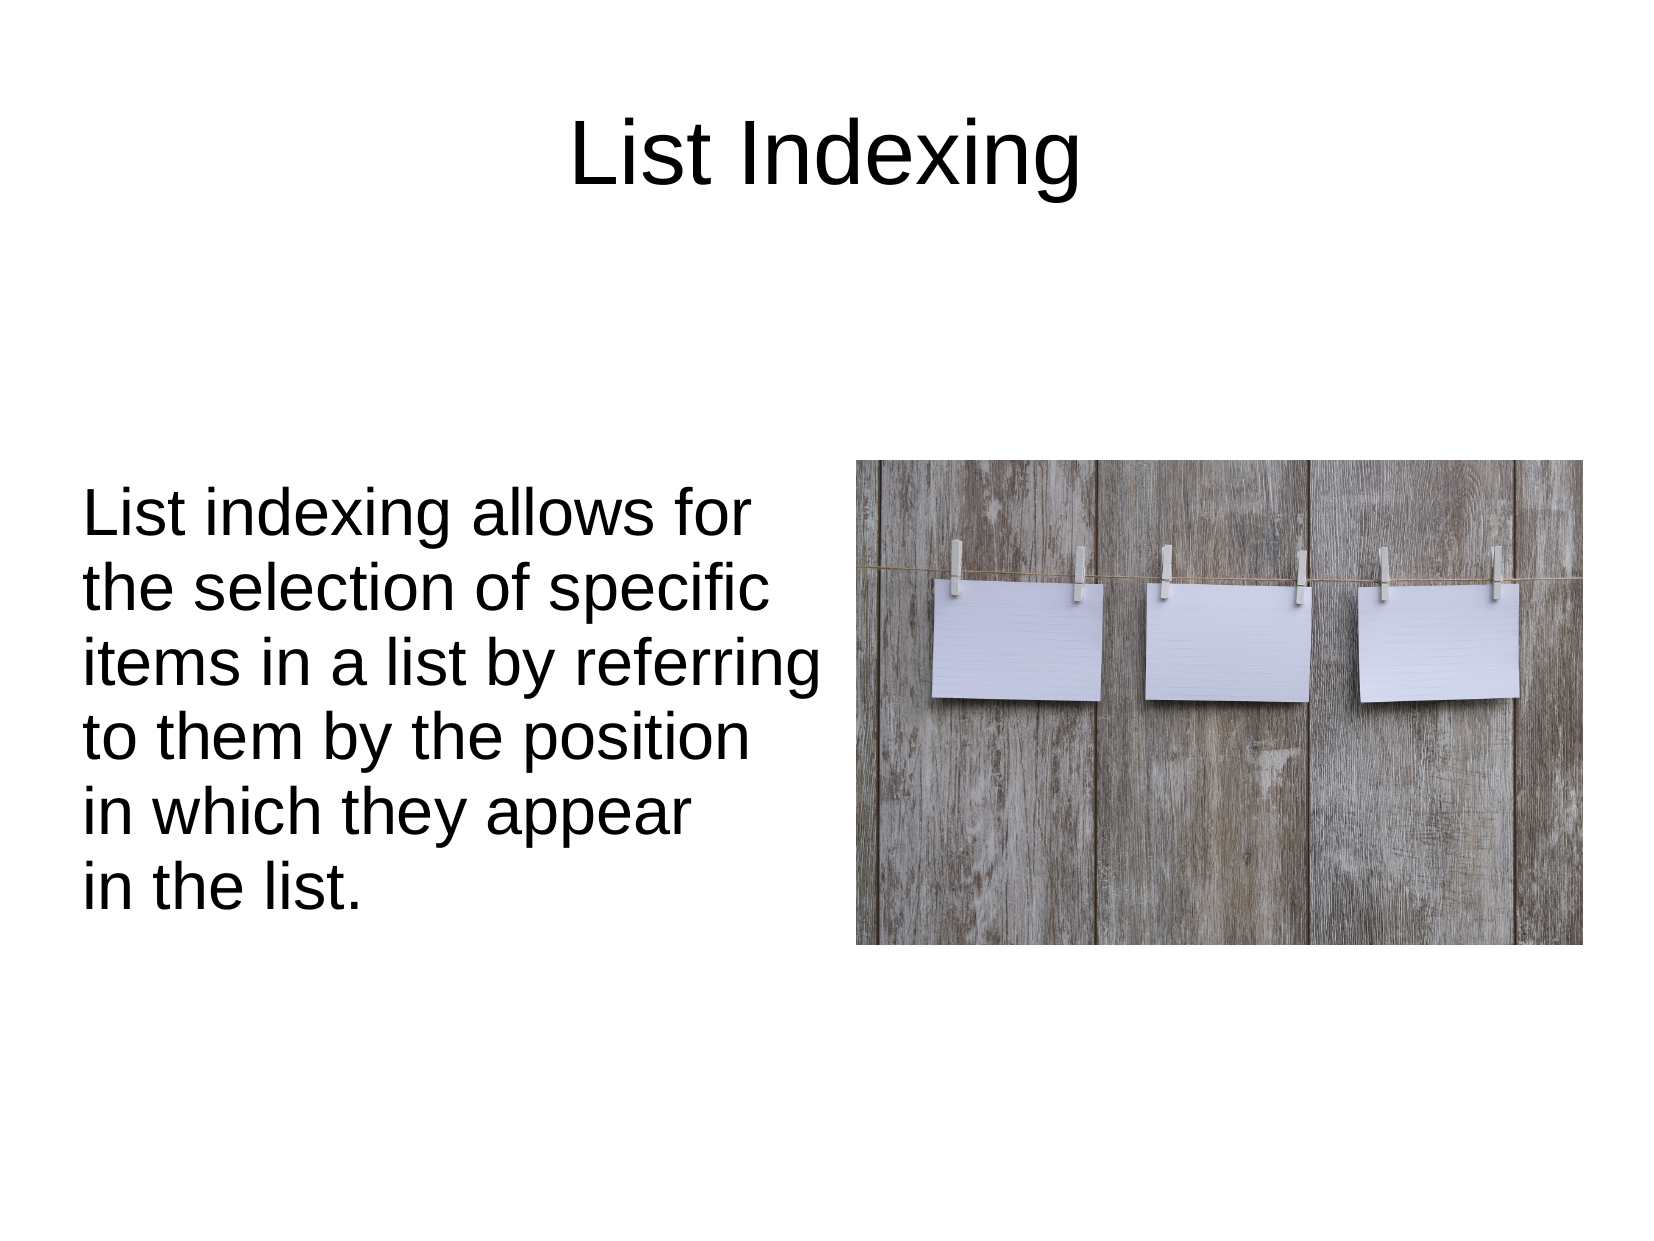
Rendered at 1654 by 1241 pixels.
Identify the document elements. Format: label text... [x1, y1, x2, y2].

picture [856, 460, 1583, 945]
title List Indexing [82, 49, 1571, 257]
subtitle List indexing allows for the selection of specific items in a list by referring to them by the position in which they appear in the list. [82, 290, 1571, 1109]
